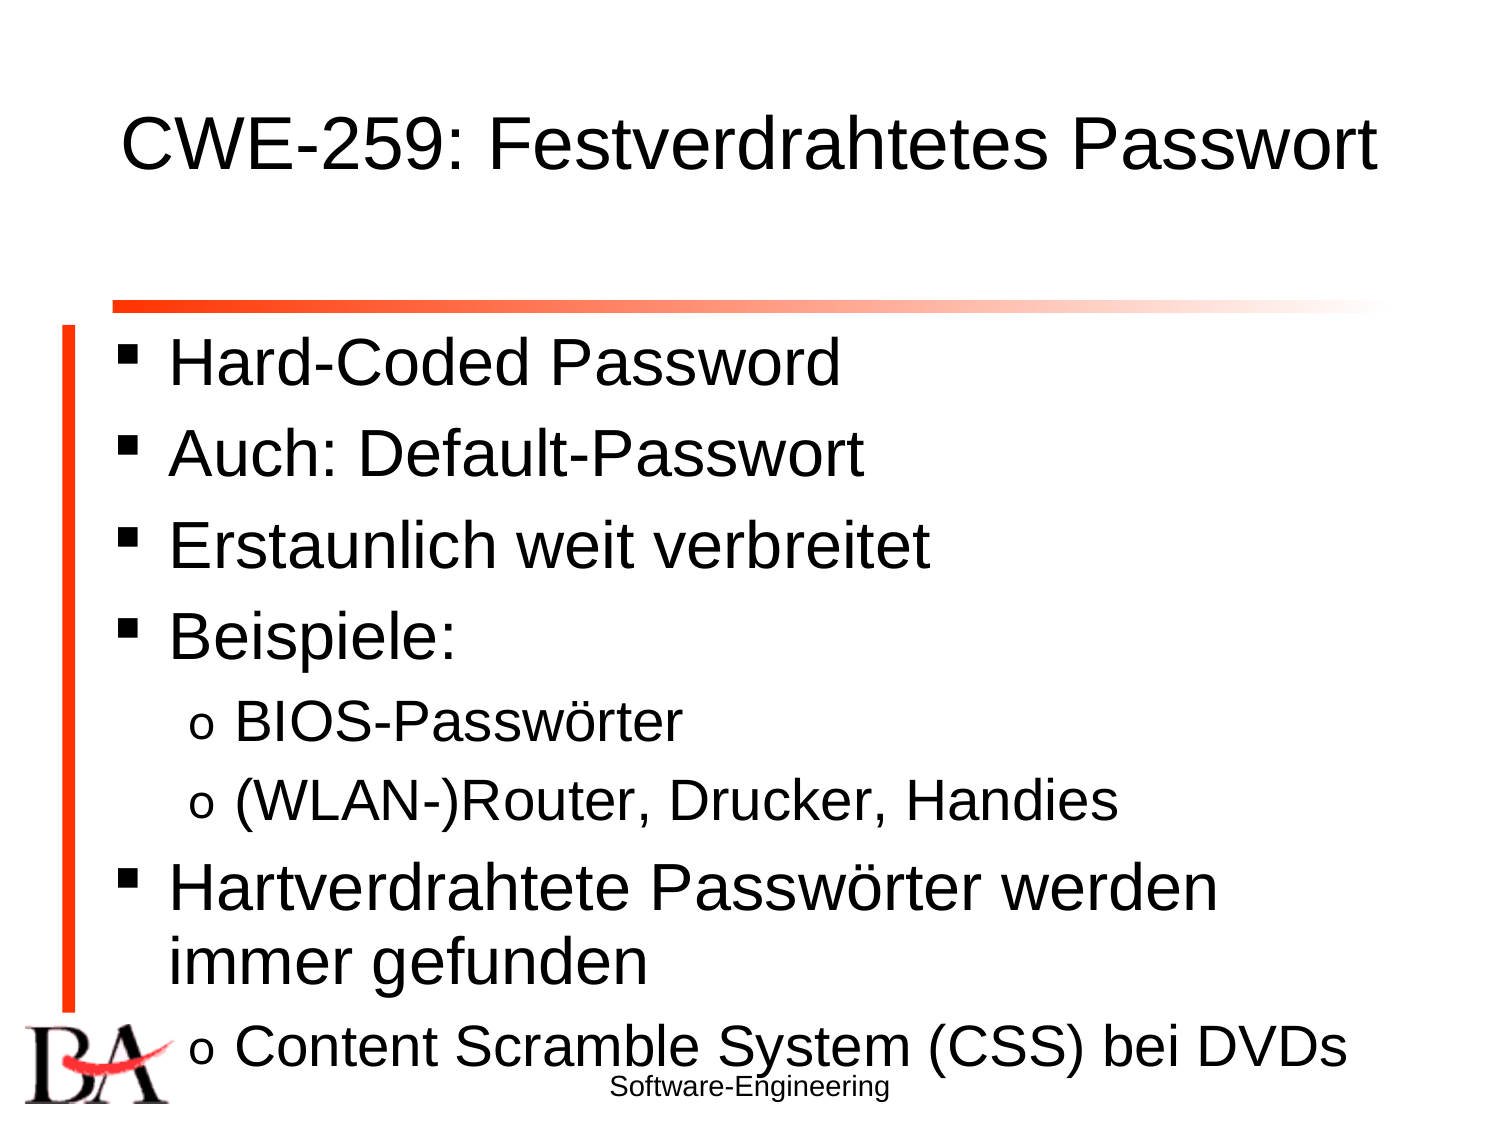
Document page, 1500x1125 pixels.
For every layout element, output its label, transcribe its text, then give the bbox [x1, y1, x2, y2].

list Hard-Coded Password Auch: Default-Passwort Erstaunlich weit verbreitet Beispiele: BIOS-Passwörter (WLAN-)Router, Drucker, Handies Hartverdrahtete Passwörter werden immer gefunden Content Scramble System (CSS) bei DVDs [112, 324, 1388, 1079]
picture [24, 1024, 175, 1104]
title CWE-259: Festverdrahtetes Passwort [112, 28, 1388, 259]
